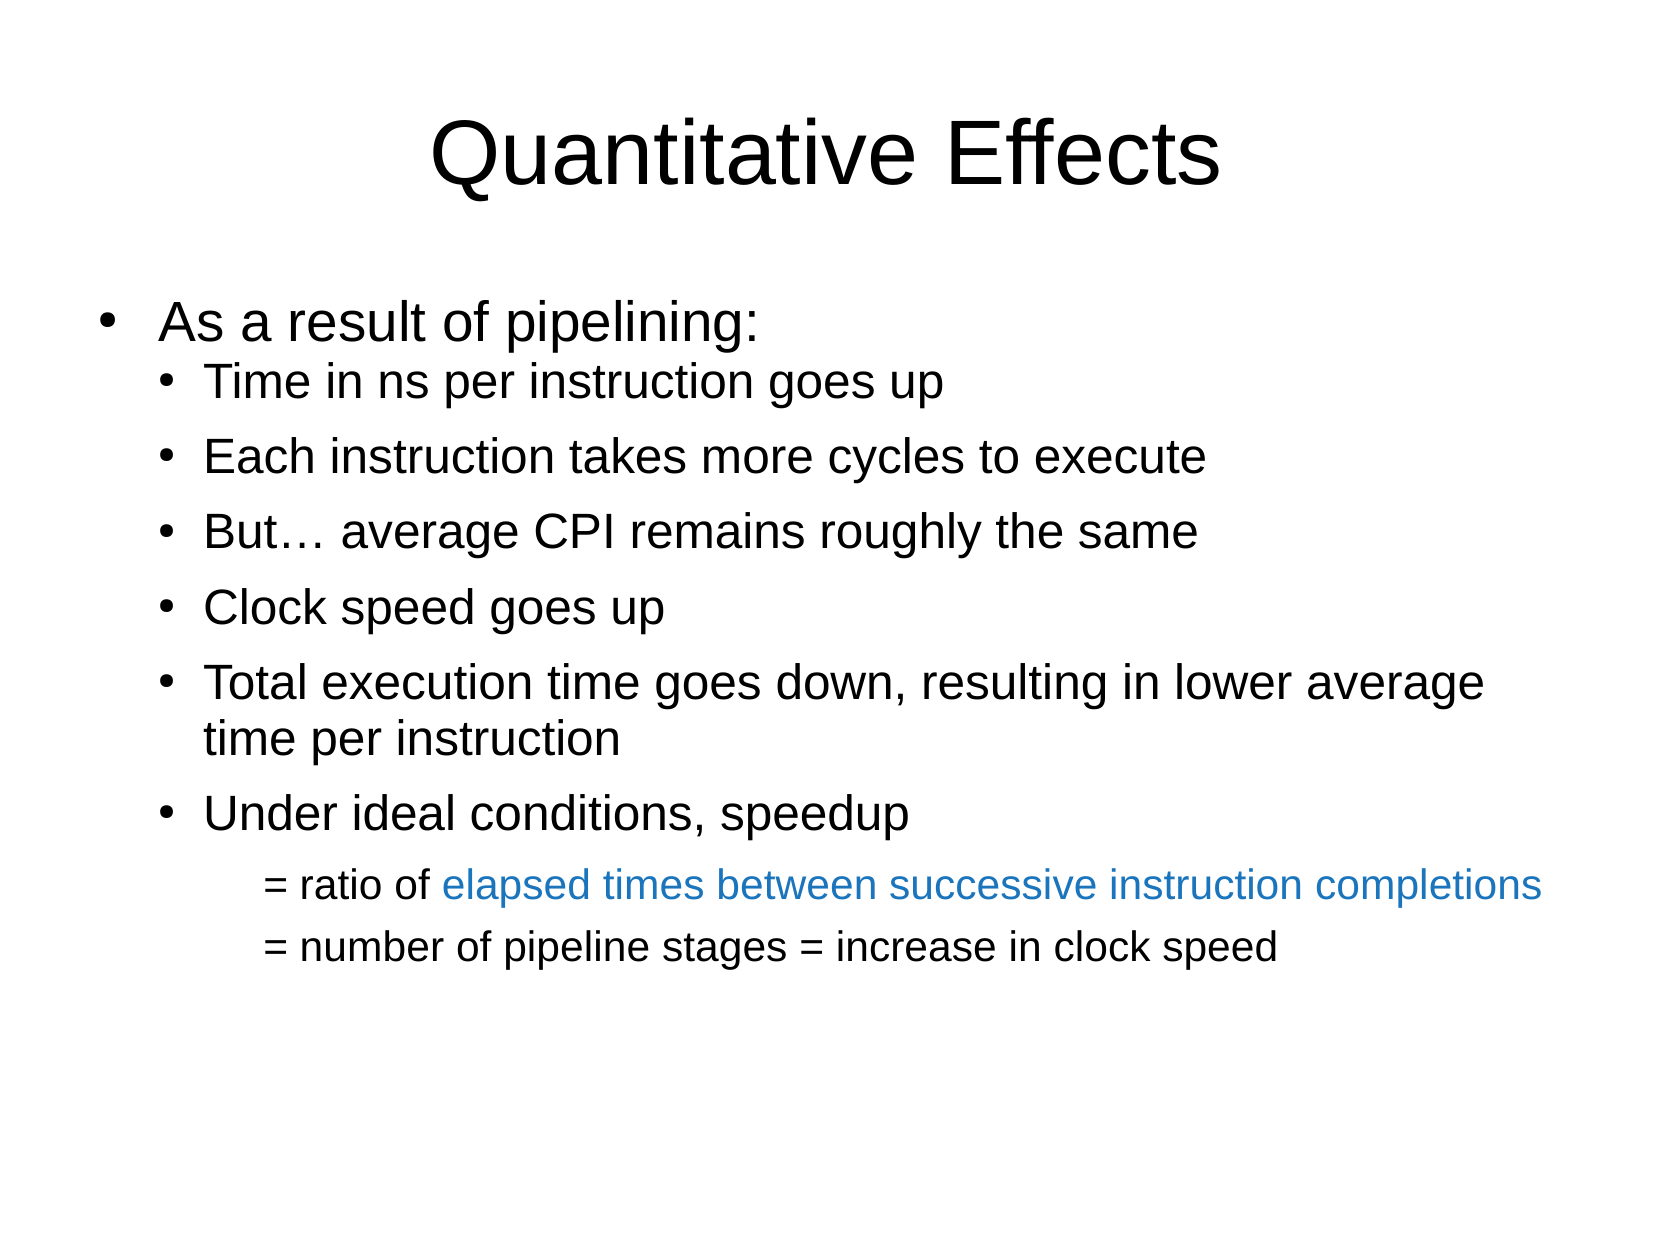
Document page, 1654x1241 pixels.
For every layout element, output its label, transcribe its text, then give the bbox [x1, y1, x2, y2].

list As a result of pipelining: Time in ns per instruction goes up Each instruction takes more cycles to execute But… average CPI remains roughly the same Clock speed goes up Total execution time goes down, resulting in lower average time per instruction Under ideal conditions, speedup = ratio of elapsed times between successive instruction completions = number of pipeline stages = increase in clock speed [82, 290, 1571, 1010]
title Quantitative Effects [82, 49, 1571, 257]
